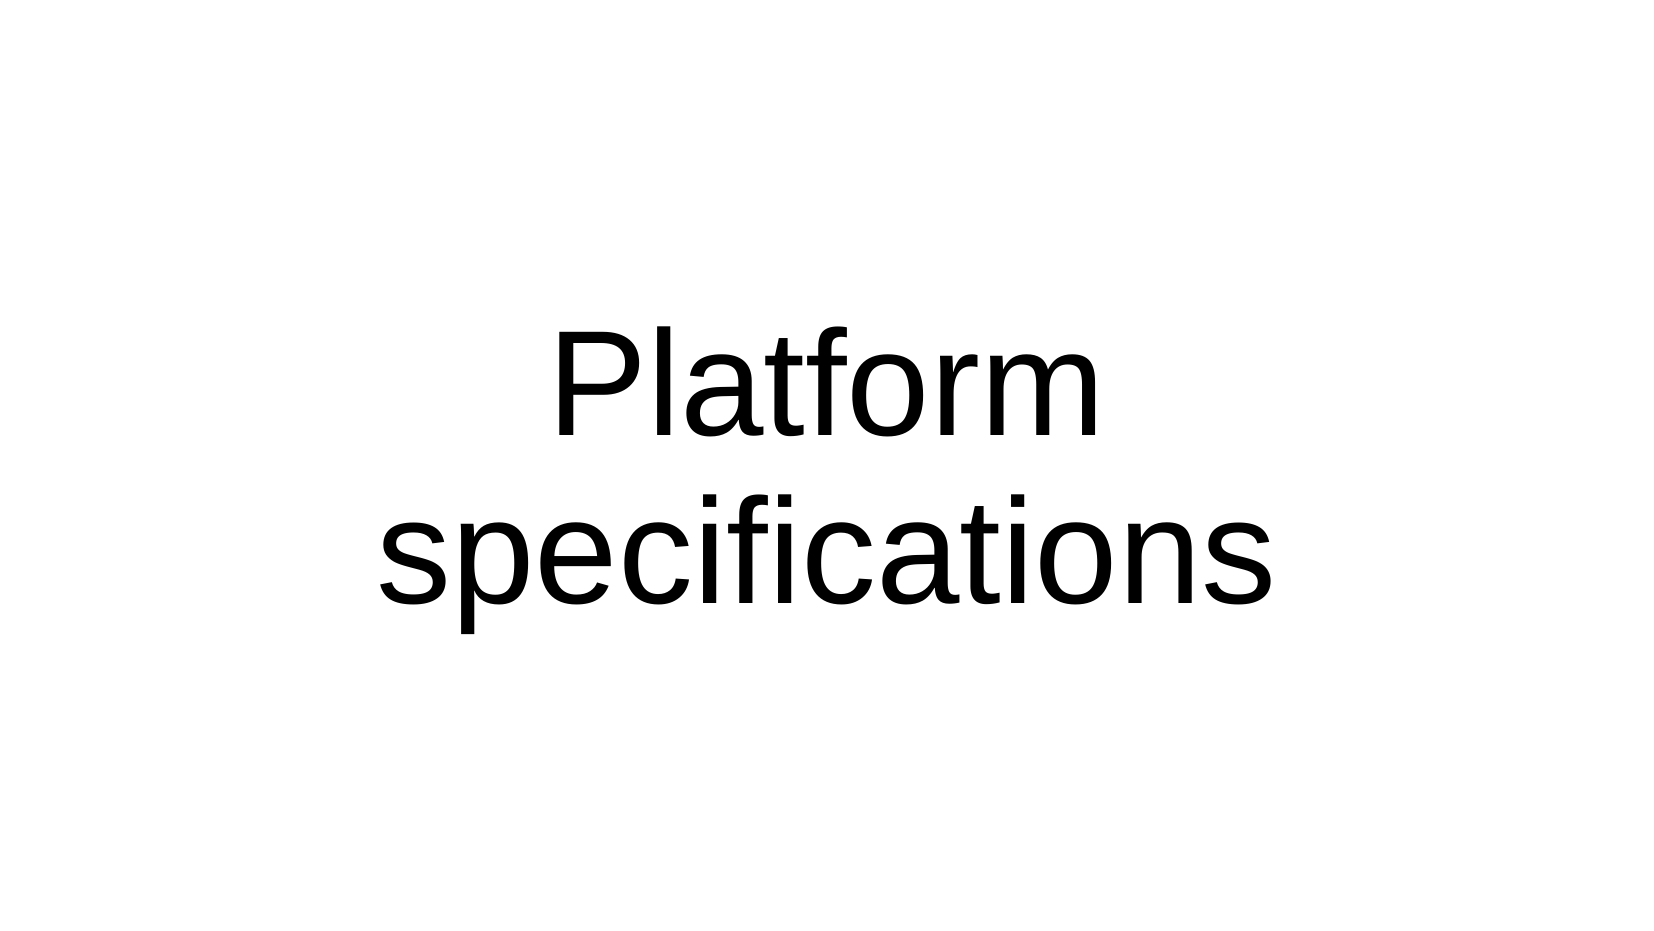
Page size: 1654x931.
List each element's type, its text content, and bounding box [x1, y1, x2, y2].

title Platform specifications [82, 37, 1571, 898]
